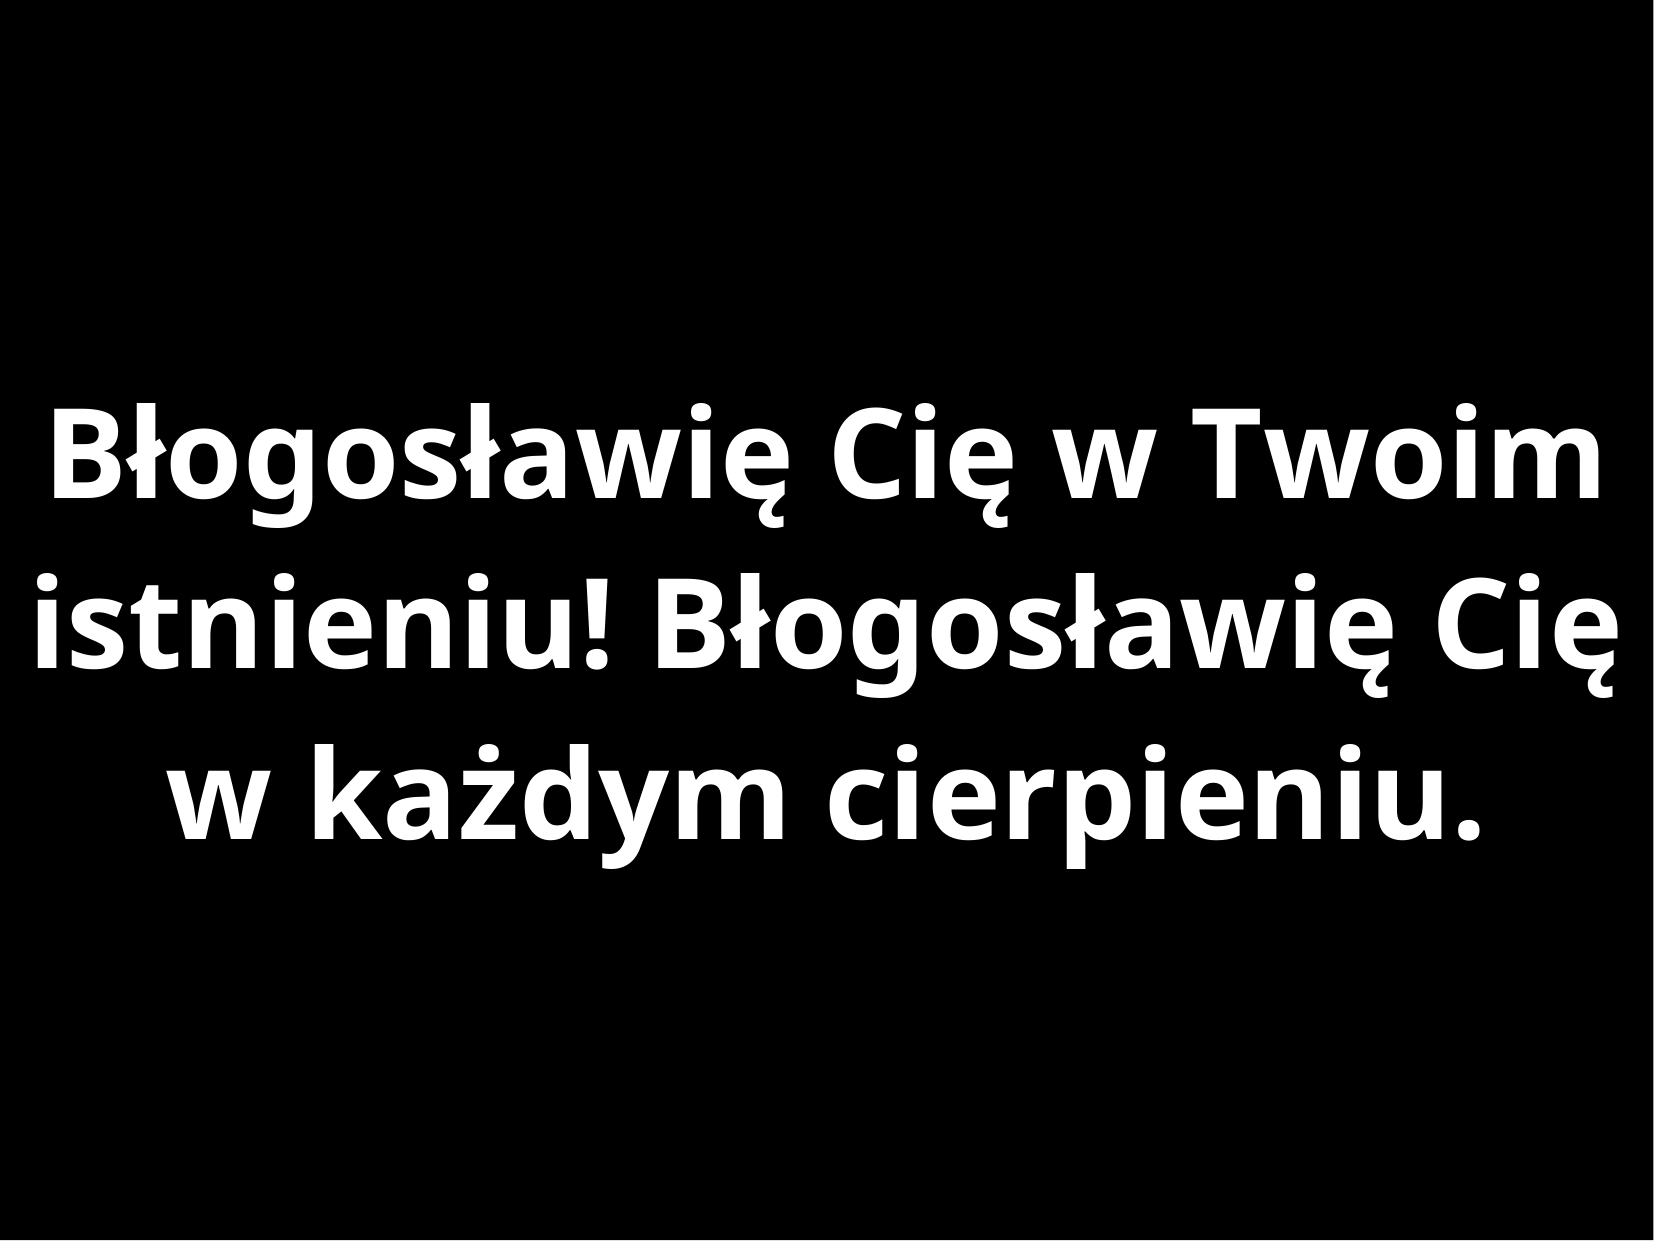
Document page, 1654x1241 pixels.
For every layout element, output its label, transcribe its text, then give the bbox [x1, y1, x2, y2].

title Błogosławię Cię w Twoim istnieniu! Błogosławię Cię w każdym cierpieniu. [0, 0, 1654, 1241]
